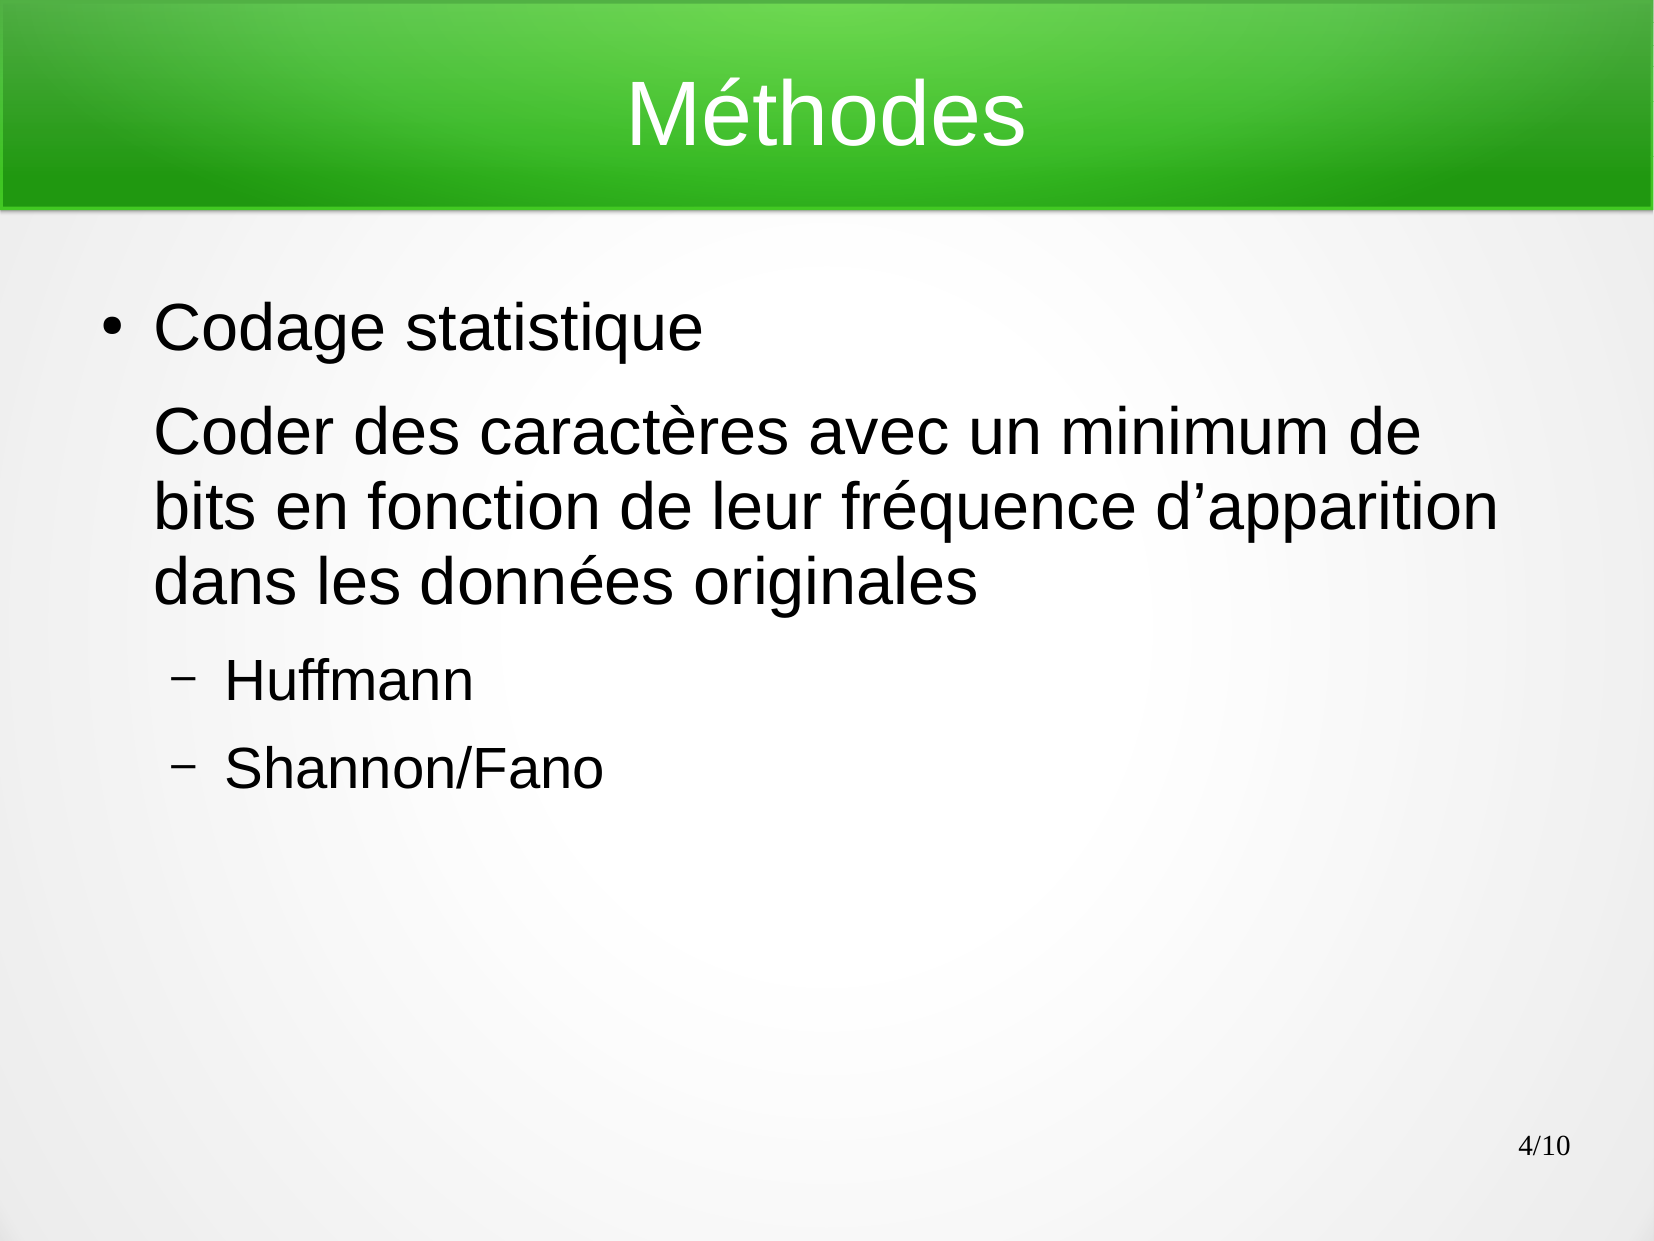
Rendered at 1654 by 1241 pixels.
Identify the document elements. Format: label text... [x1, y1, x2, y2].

title Méthodes [82, 49, 1571, 179]
list Codage statistique Coder des caractères avec un minimum de bits en fonction de leur fréquence d’apparition dans les données originales Huffmann Shannon/Fano [82, 290, 1538, 1010]
